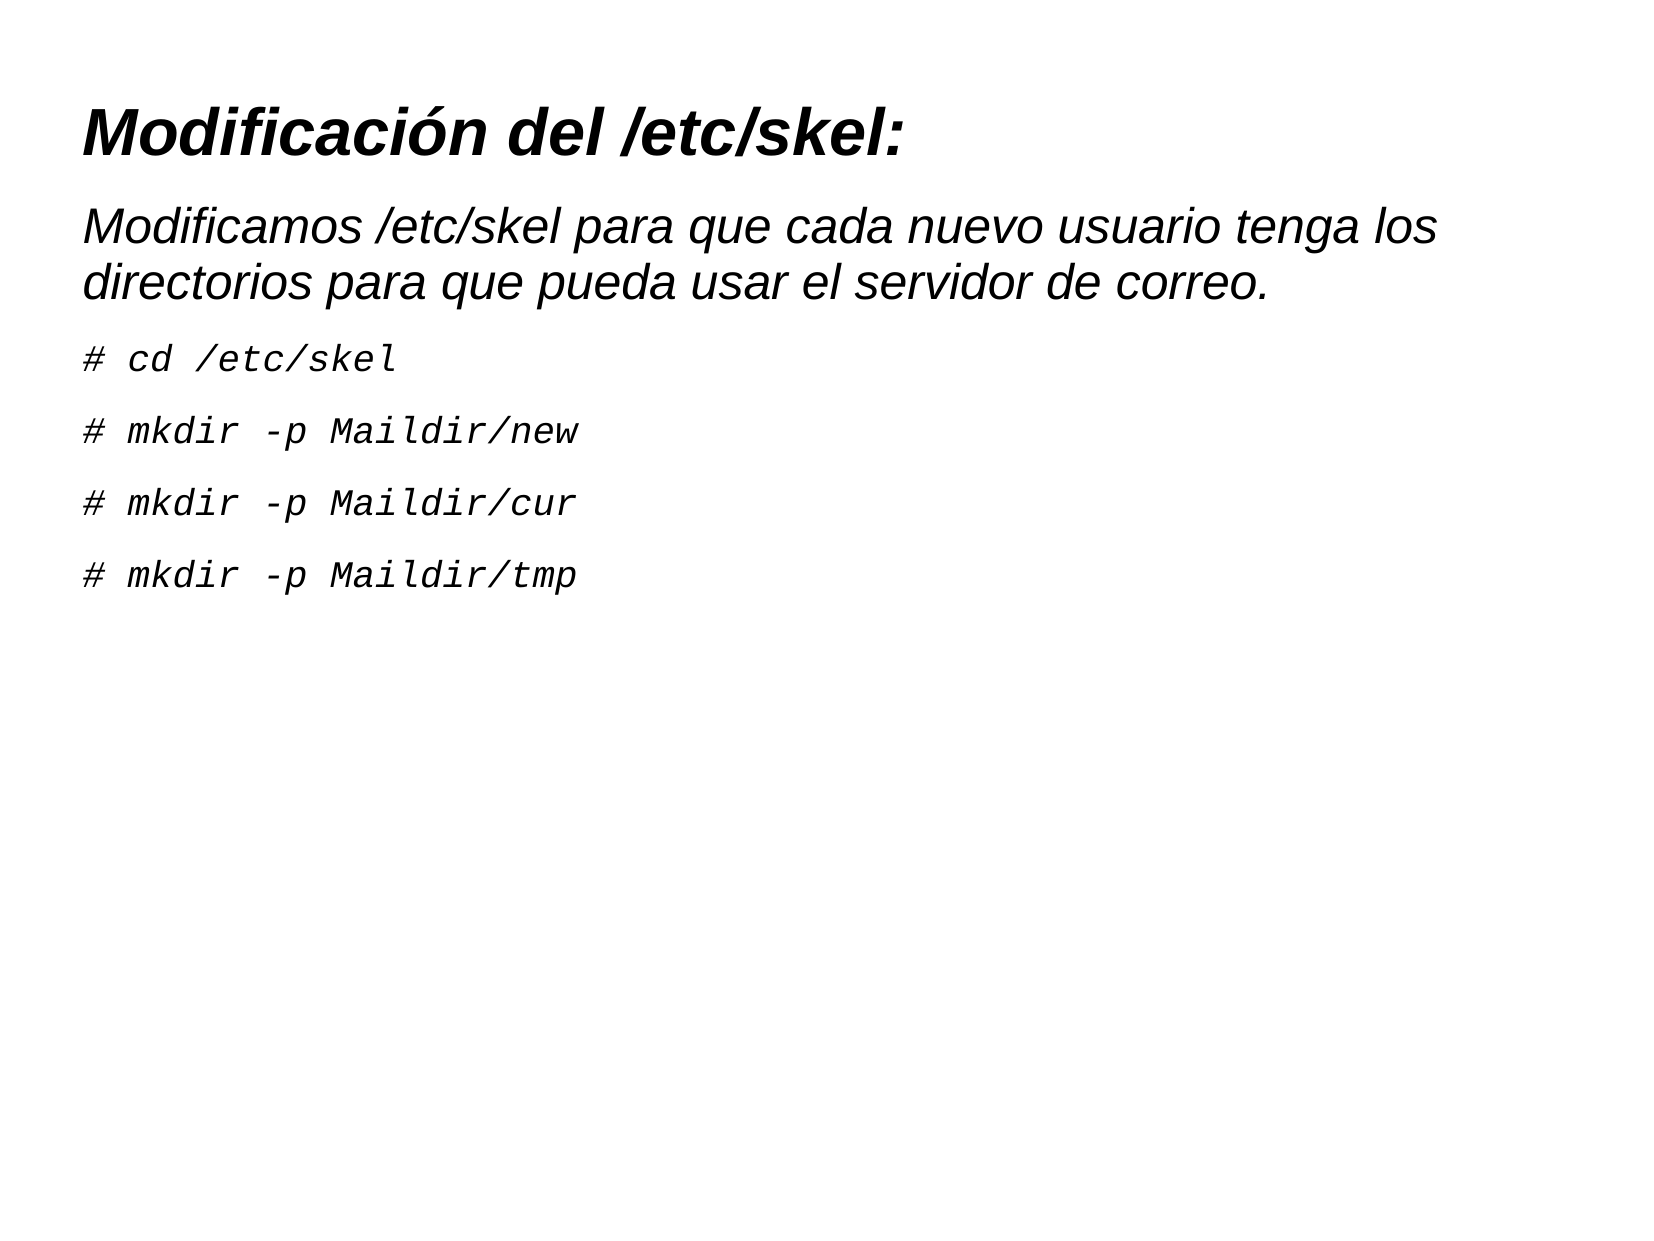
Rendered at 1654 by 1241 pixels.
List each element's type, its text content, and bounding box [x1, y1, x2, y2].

list Modificación del /etc/skel: Modificamos /etc/skel para que cada nuevo usuario tenga los directorios para que pueda usar el servidor de correo. # cd /etc/skel # mkdir -p Maildir/new # mkdir -p Maildir/cur # mkdir -p Maildir/tmp [82, 94, 1571, 1087]
